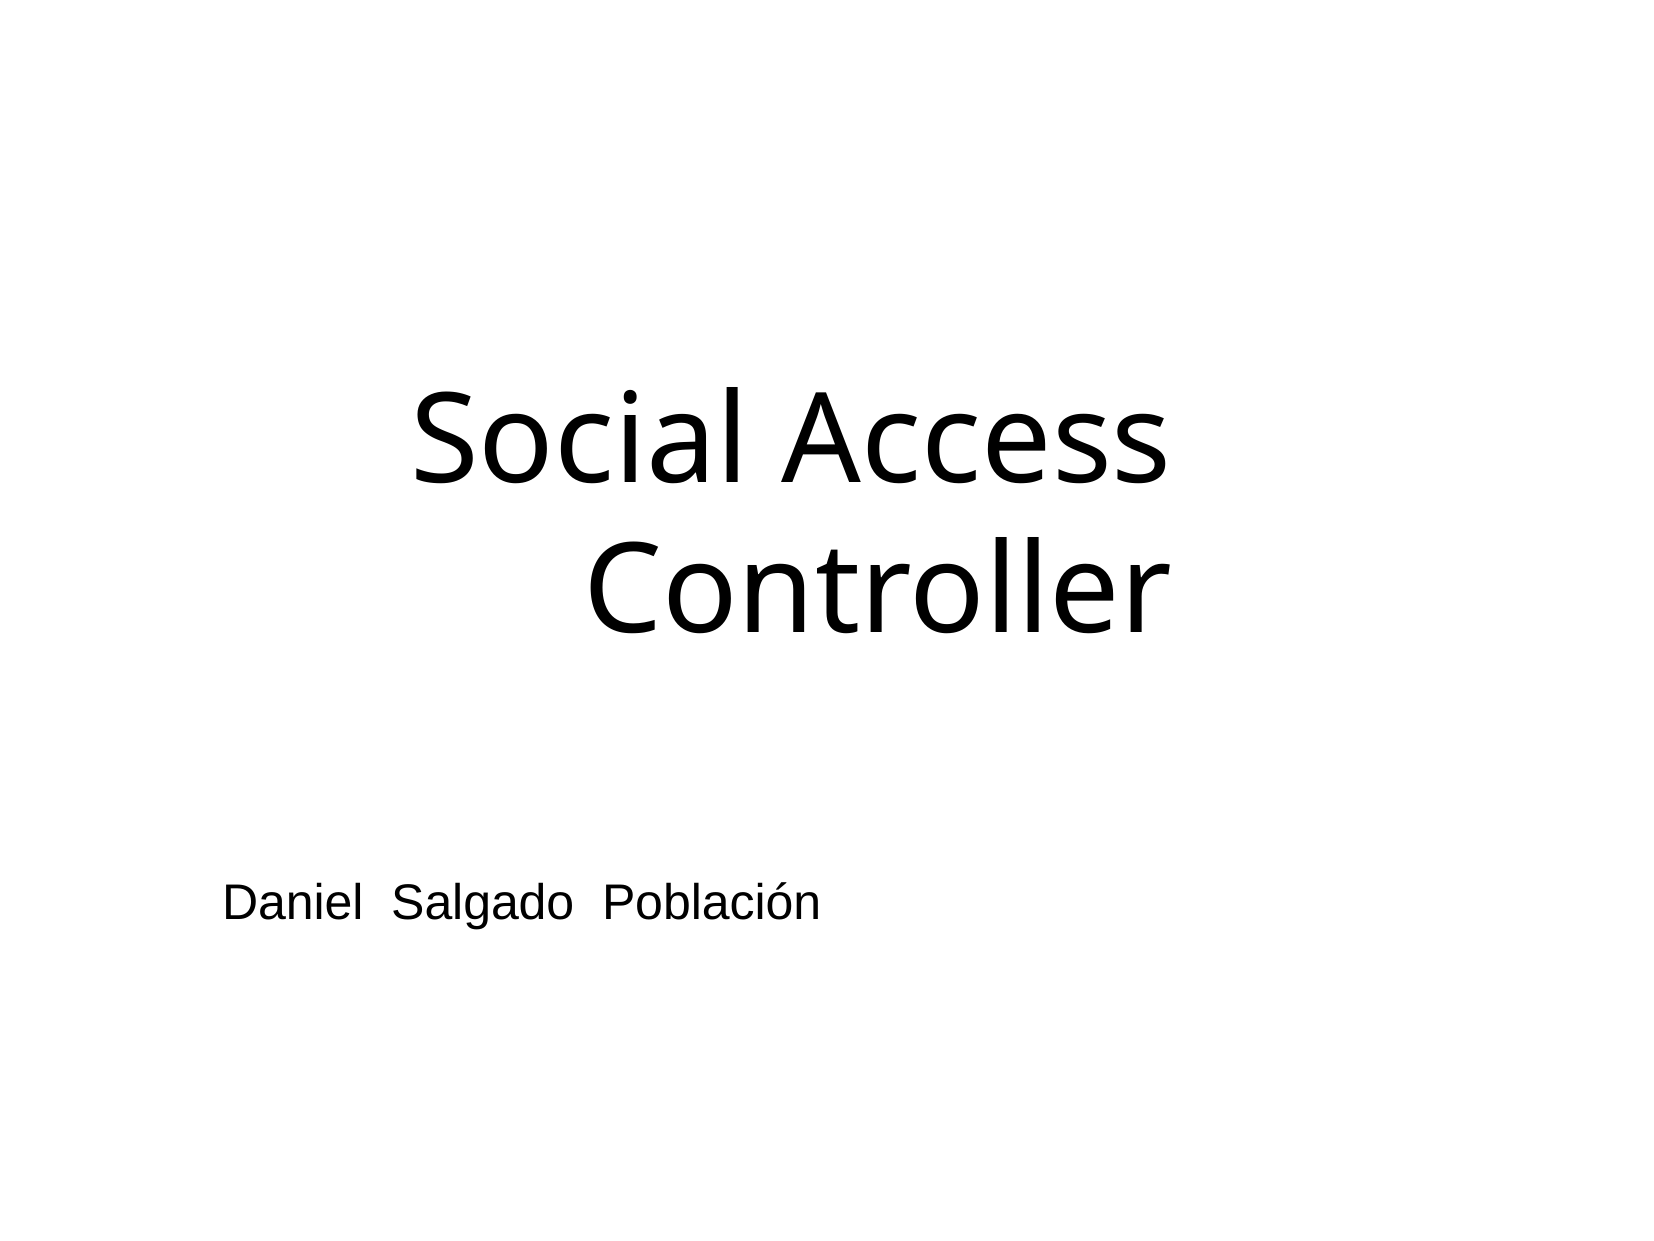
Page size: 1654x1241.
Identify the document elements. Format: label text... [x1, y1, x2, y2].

title Social Access Controller [410, 357, 1447, 635]
subtitle Daniel Salgado Población [222, 869, 1463, 1169]
